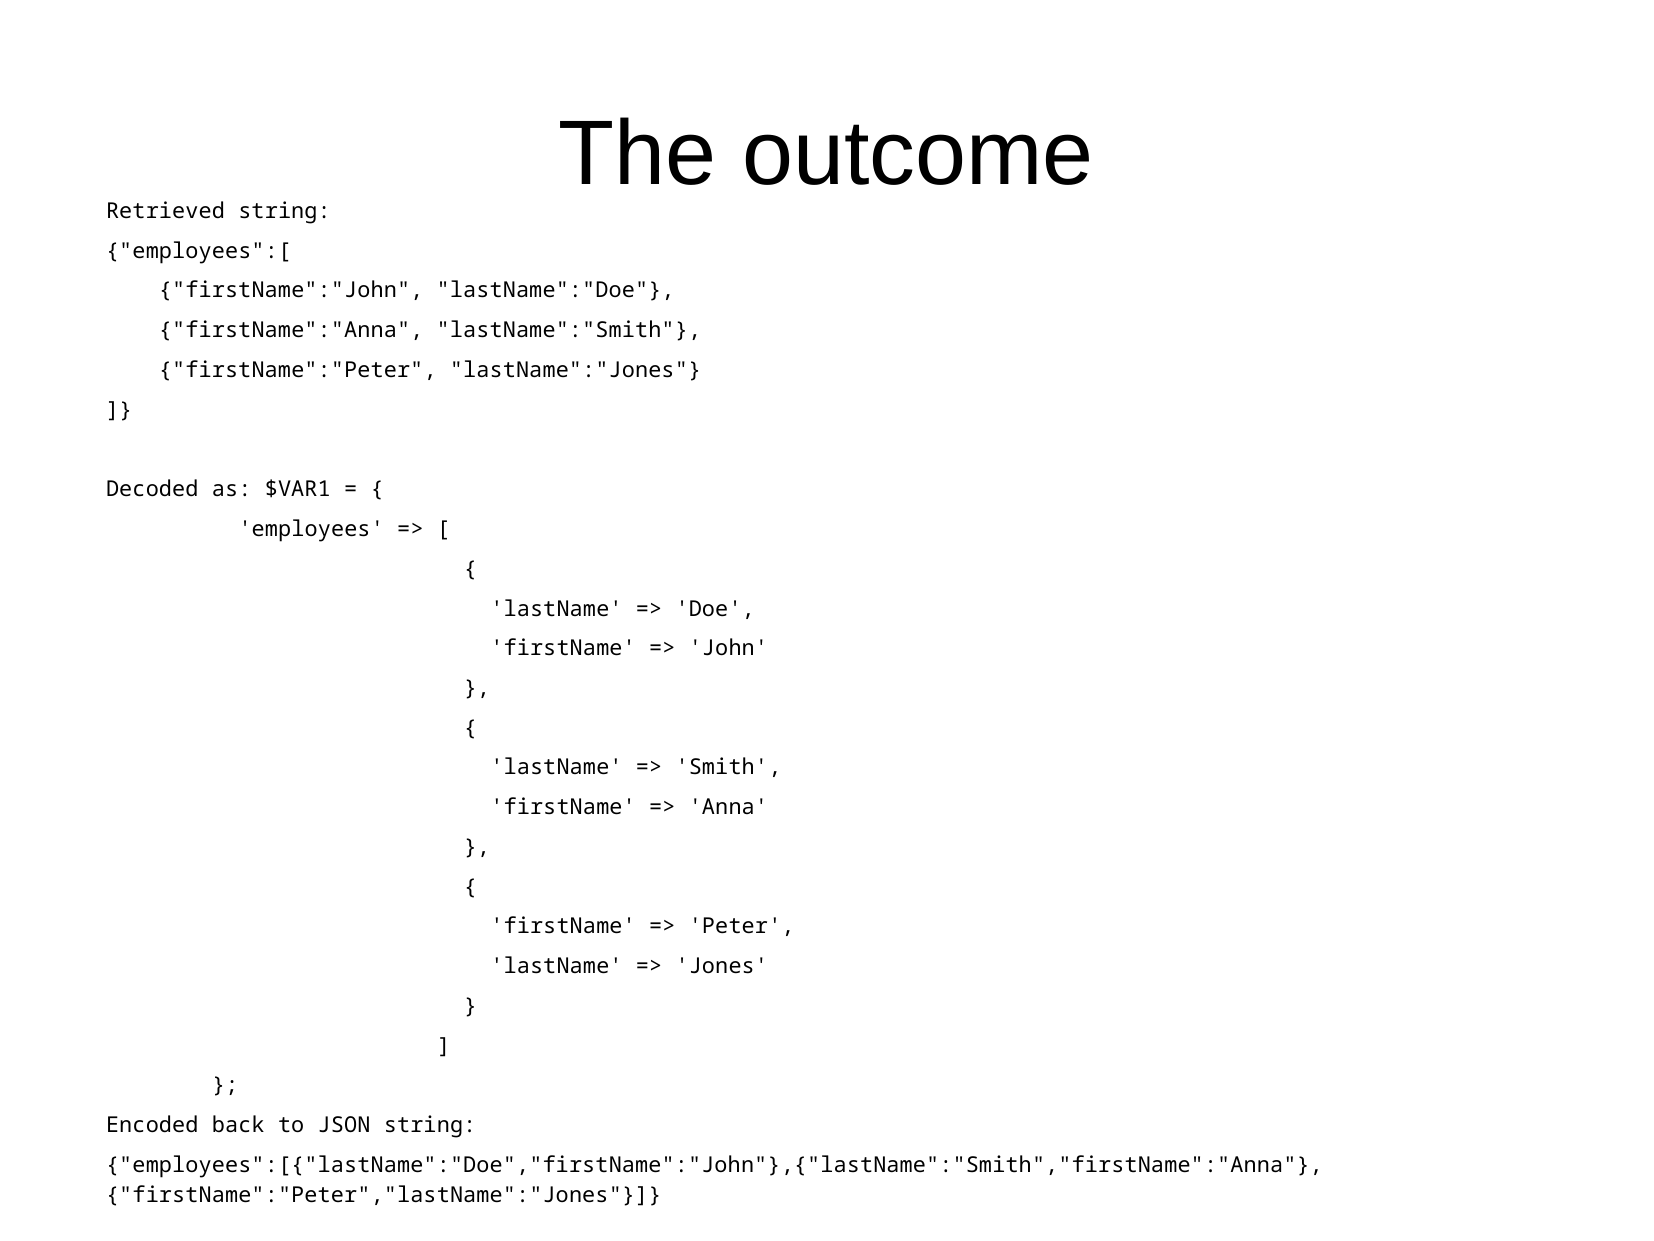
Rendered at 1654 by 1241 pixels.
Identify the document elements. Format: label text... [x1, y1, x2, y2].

list Retrieved string: {"employees":[ {"firstName":"John", "lastName":"Doe"}, {"firstName":"Anna", "lastName":"Smith"}, {"firstName":"Peter", "lastName":"Jones"} ]} Decoded as: $VAR1 = { 'employees' => [ { 'lastName' => 'Doe', 'firstName' => 'John' }, { 'lastName' => 'Smith', 'firstName' => 'Anna' }, { 'firstName' => 'Peter', 'lastName' => 'Jones' } ] }; Encoded back to JSON string: {"employees":[{"lastName":"Doe","firstName":"John"},{"lastName":"Smith","firstName":"Anna"},{"firstName":"Peter","lastName":"Jones"}]} [82, 195, 1571, 1216]
title The outcome [82, 49, 1571, 195]
